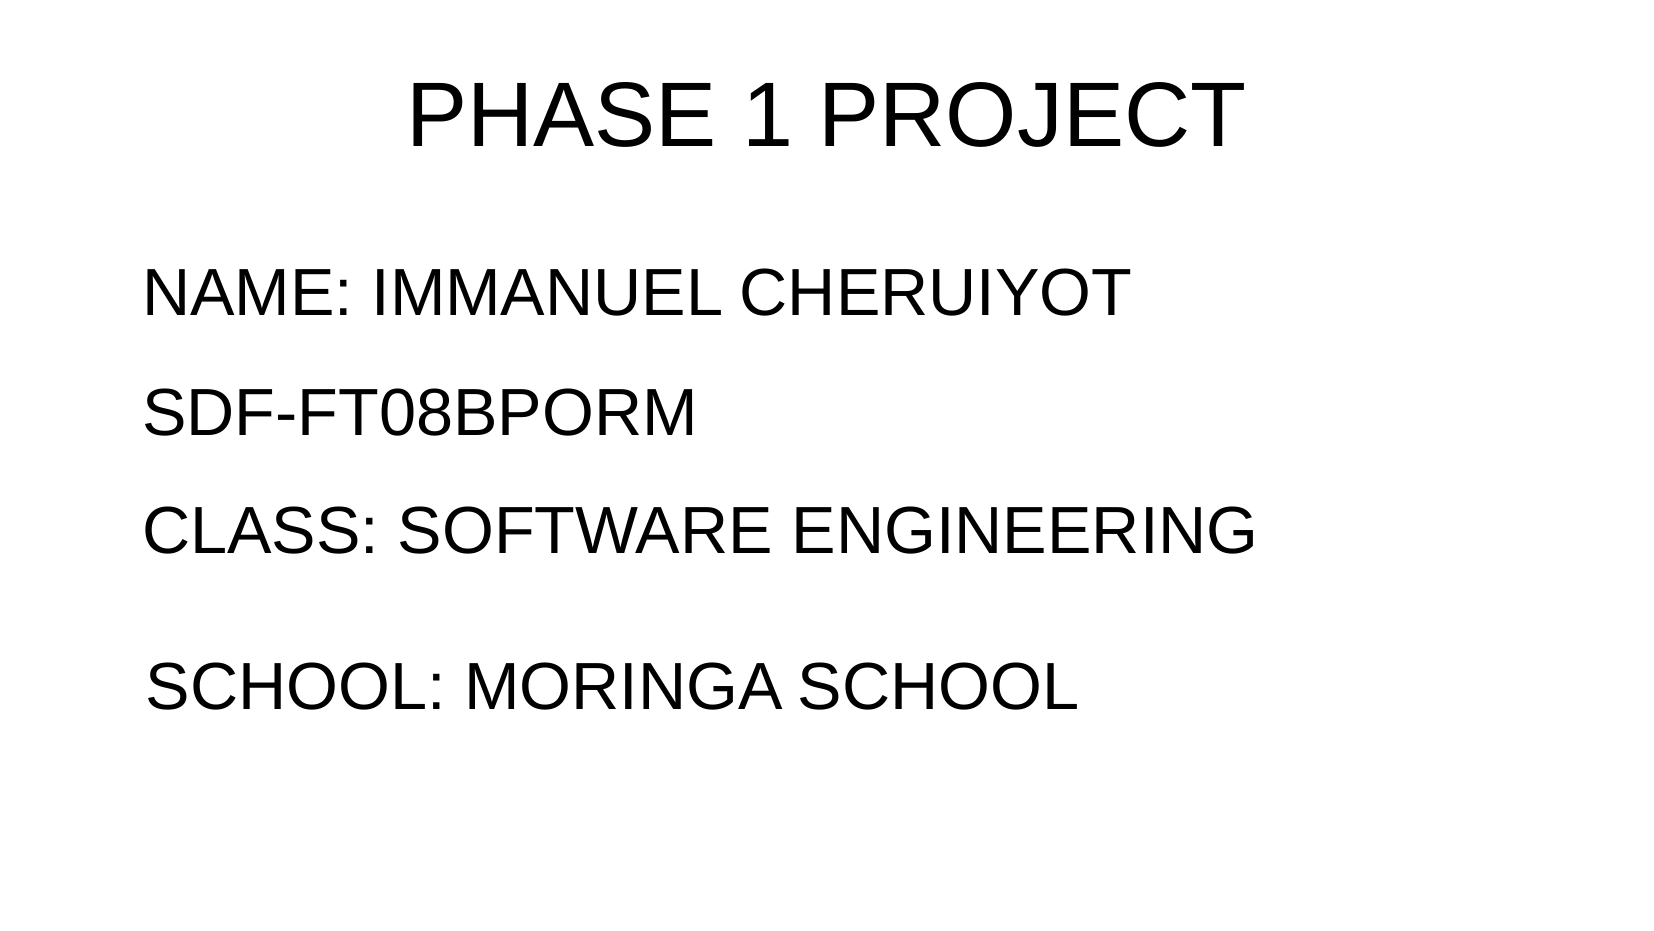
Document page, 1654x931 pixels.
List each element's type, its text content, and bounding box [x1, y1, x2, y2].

title PHASE 1 PROJECT [82, 37, 1571, 193]
list SDF-FT08BPORM [71, 375, 1560, 483]
list CLASS: SOFTWARE ENGINEERING [71, 492, 1560, 601]
list NAME: IMMANUEL CHERUIYOT [71, 255, 1560, 375]
list SCHOOL: MORINGA SCHOOL [75, 648, 1564, 757]
